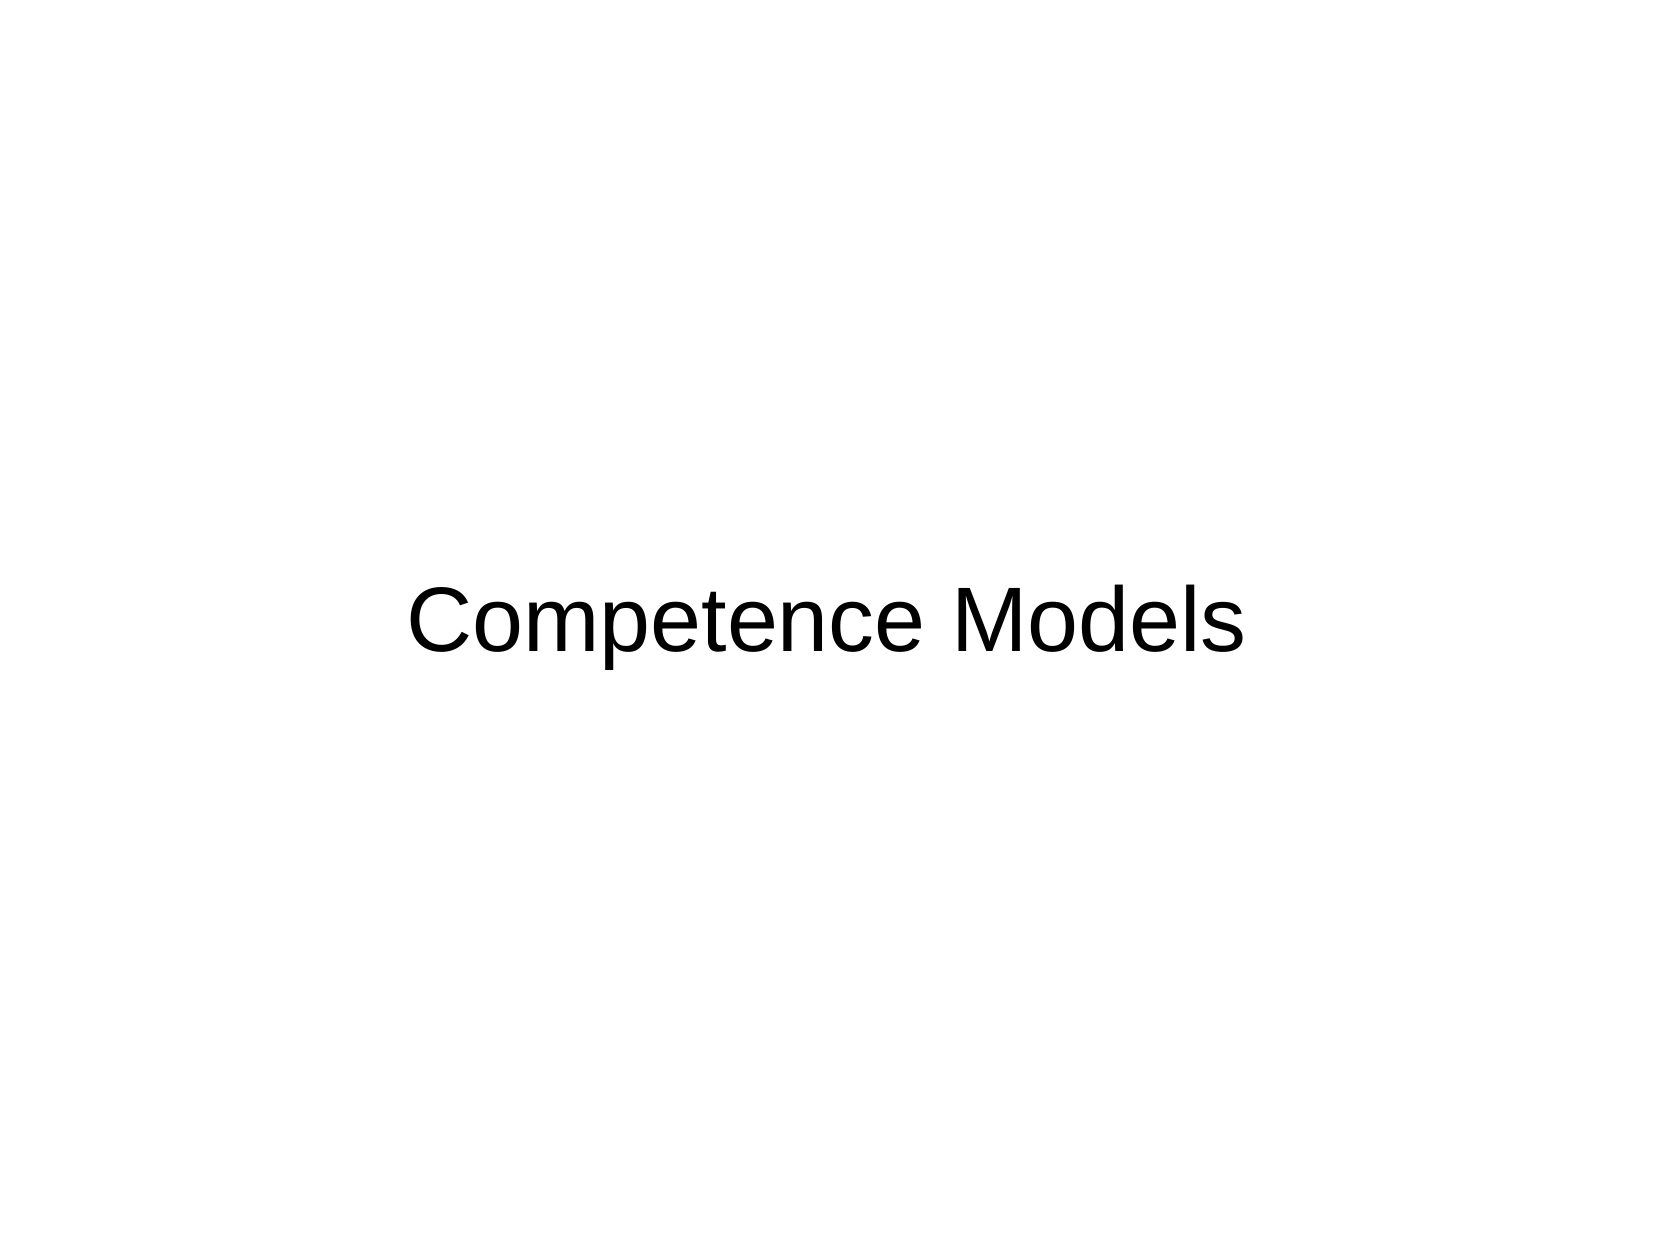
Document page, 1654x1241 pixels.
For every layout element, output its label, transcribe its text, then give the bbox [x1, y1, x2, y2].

title Competence Models [82, 516, 1571, 724]
